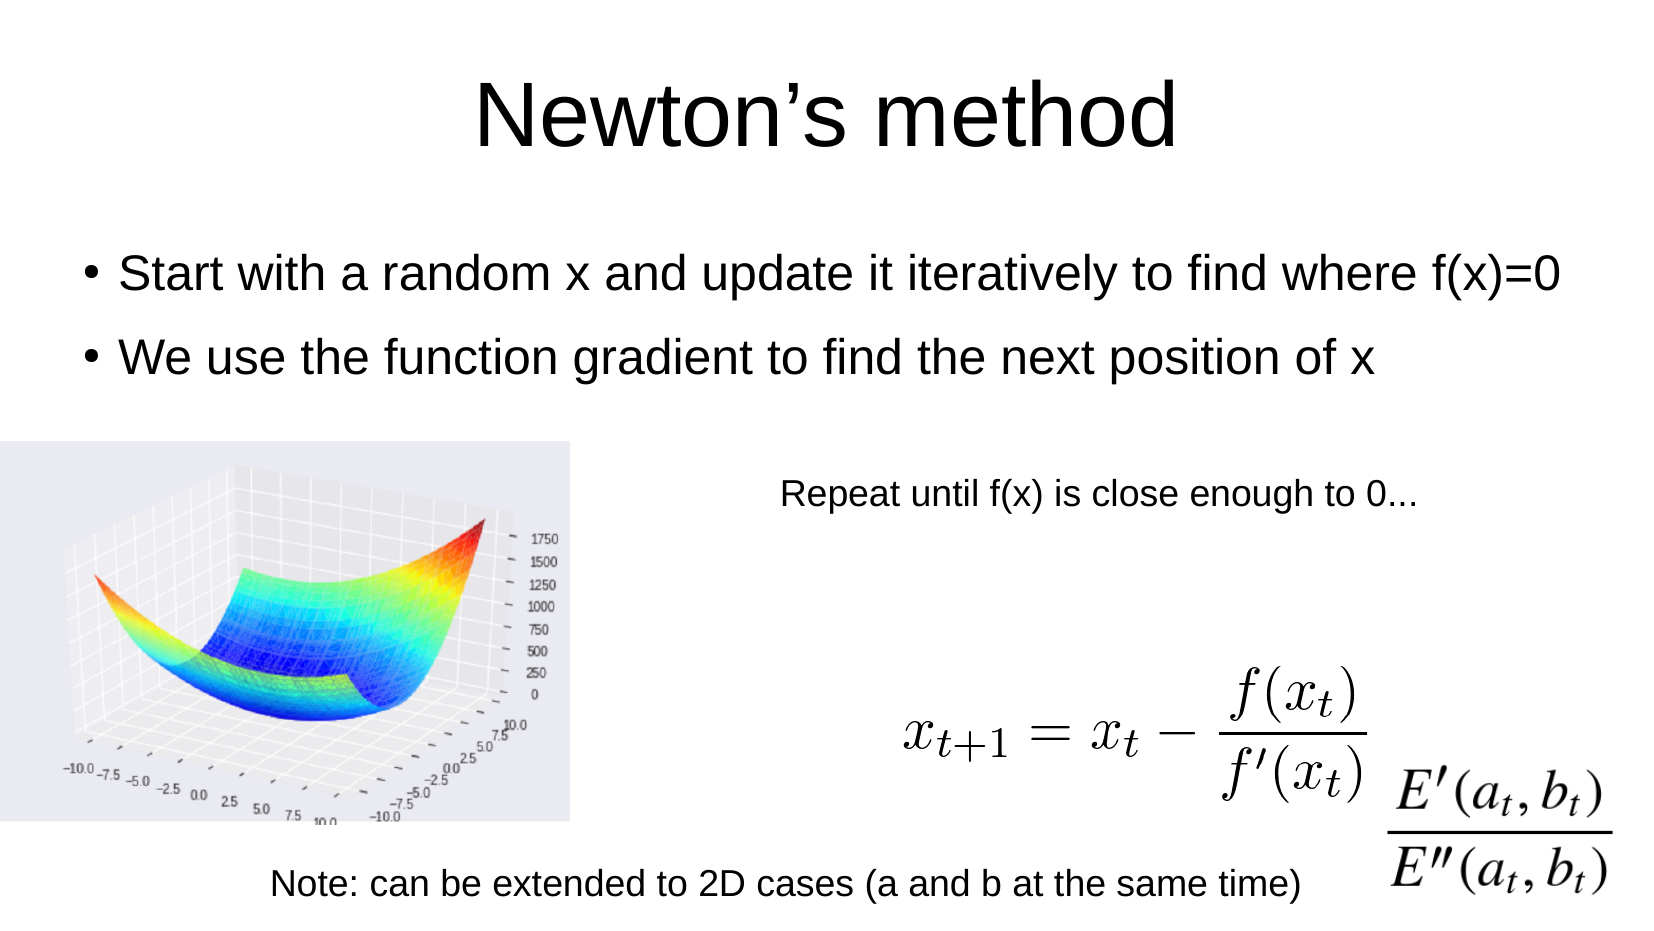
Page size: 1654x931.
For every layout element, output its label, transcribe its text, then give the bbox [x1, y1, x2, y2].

text_box Repeat until f(x) is close enough to 0... [765, 465, 1501, 522]
title Newton’s method [82, 37, 1571, 193]
picture [0, 441, 571, 826]
picture [900, 660, 1639, 915]
text_box Start with a random x and update it iteratively to find where f(x)=0 We use the function gradient to find the next position of x [82, 217, 1571, 758]
text_box Note: can be extended to 2D cases (a and b at the same time) [255, 855, 1351, 931]
